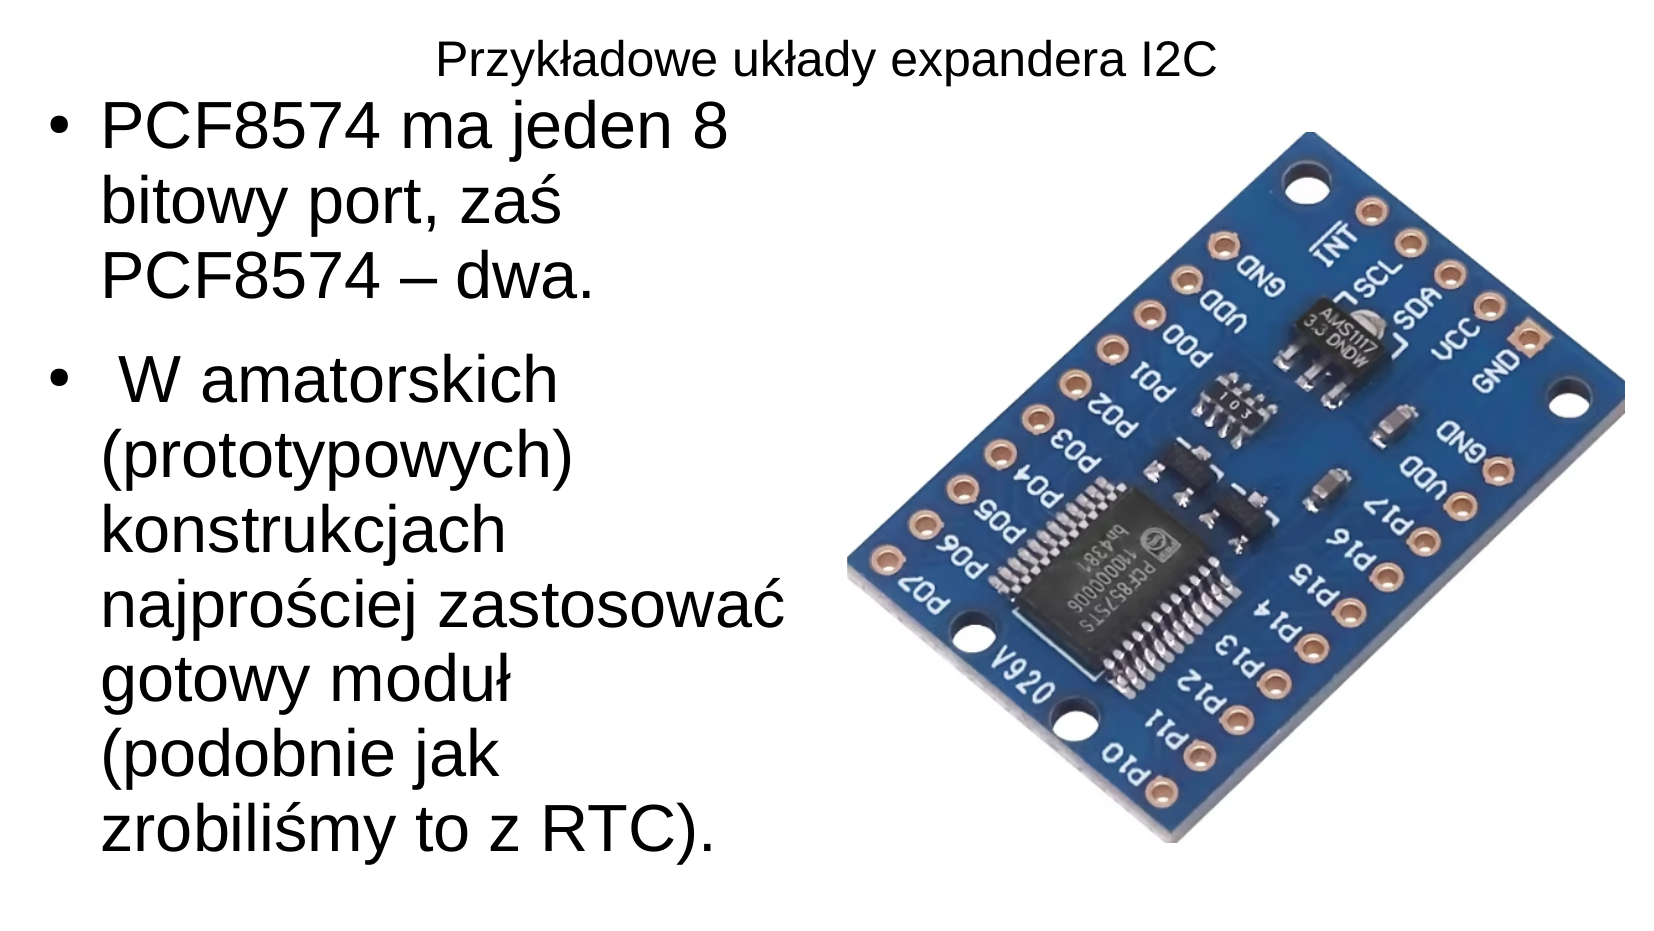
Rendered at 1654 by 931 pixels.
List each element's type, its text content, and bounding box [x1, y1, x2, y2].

list PCF8574 ma jeden 8 bitowy port, zaś PCF8574 – dwa. W amatorskich (prototypowych) konstrukcjach najprościej zastosować gotowy moduł (podobnie jak zrobiliśmy to z RTC). [29, 88, 808, 886]
title Przykładowe układy expandera I2C [29, 29, 1625, 89]
picture [846, 132, 1625, 843]
